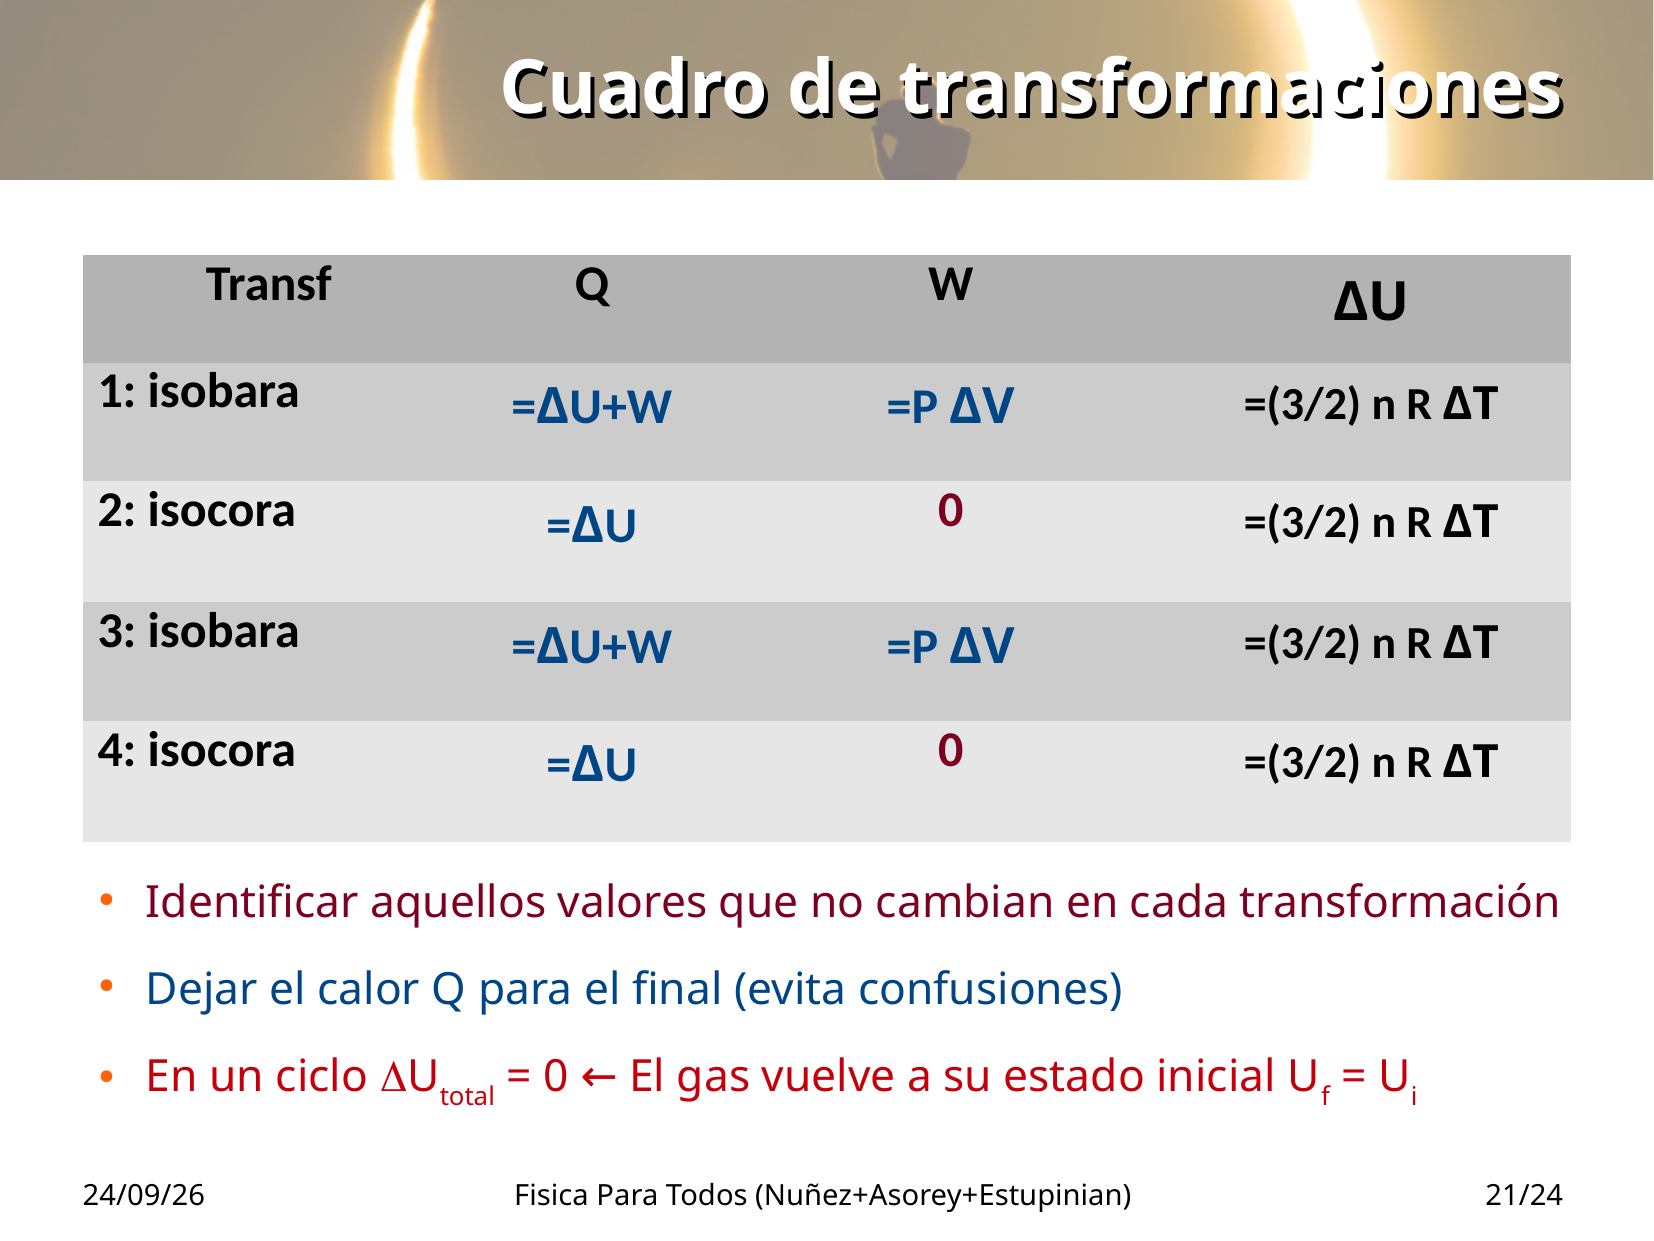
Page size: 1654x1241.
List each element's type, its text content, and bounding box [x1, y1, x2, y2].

table_cell =ΔU [455, 721, 729, 842]
table_header Q [455, 255, 729, 363]
picture [0, 0, 1654, 180]
table_cell =P ΔV [729, 363, 1172, 481]
table_header Transf [83, 255, 455, 363]
table_cell =(3/2) n R ΔT [1172, 721, 1571, 842]
table_cell =(3/2) n R ΔT [1172, 602, 1571, 721]
table_cell 2: isocora [83, 481, 455, 602]
table_cell =P ΔV [729, 602, 1172, 721]
table_cell =ΔU+W [455, 363, 729, 481]
table_cell 0 [729, 481, 1172, 602]
table_cell 0 [729, 721, 1172, 842]
table_cell =(3/2) n R ΔT [1172, 481, 1571, 602]
table_cell =ΔU [455, 481, 729, 602]
table_header ΔU [1172, 255, 1571, 363]
table_cell =ΔU+W [455, 602, 729, 721]
list Identificar aquellos valores que no cambian en cada transformación Dejar el calor Q para el final (evita confusiones) En un ciclo DUtotal = 0 ← El gas vuelve a su estado inicial Uf = Ui [82, 870, 1571, 1156]
table_cell 3: isobara [83, 602, 455, 721]
table_cell =(3/2) n R ΔT [1172, 363, 1571, 481]
table_cell 4: isocora [83, 721, 455, 842]
title Cuadro de transformaciones [75, 19, 1564, 151]
table_header W [729, 255, 1172, 363]
table_cell 1: isobara [83, 363, 455, 481]
